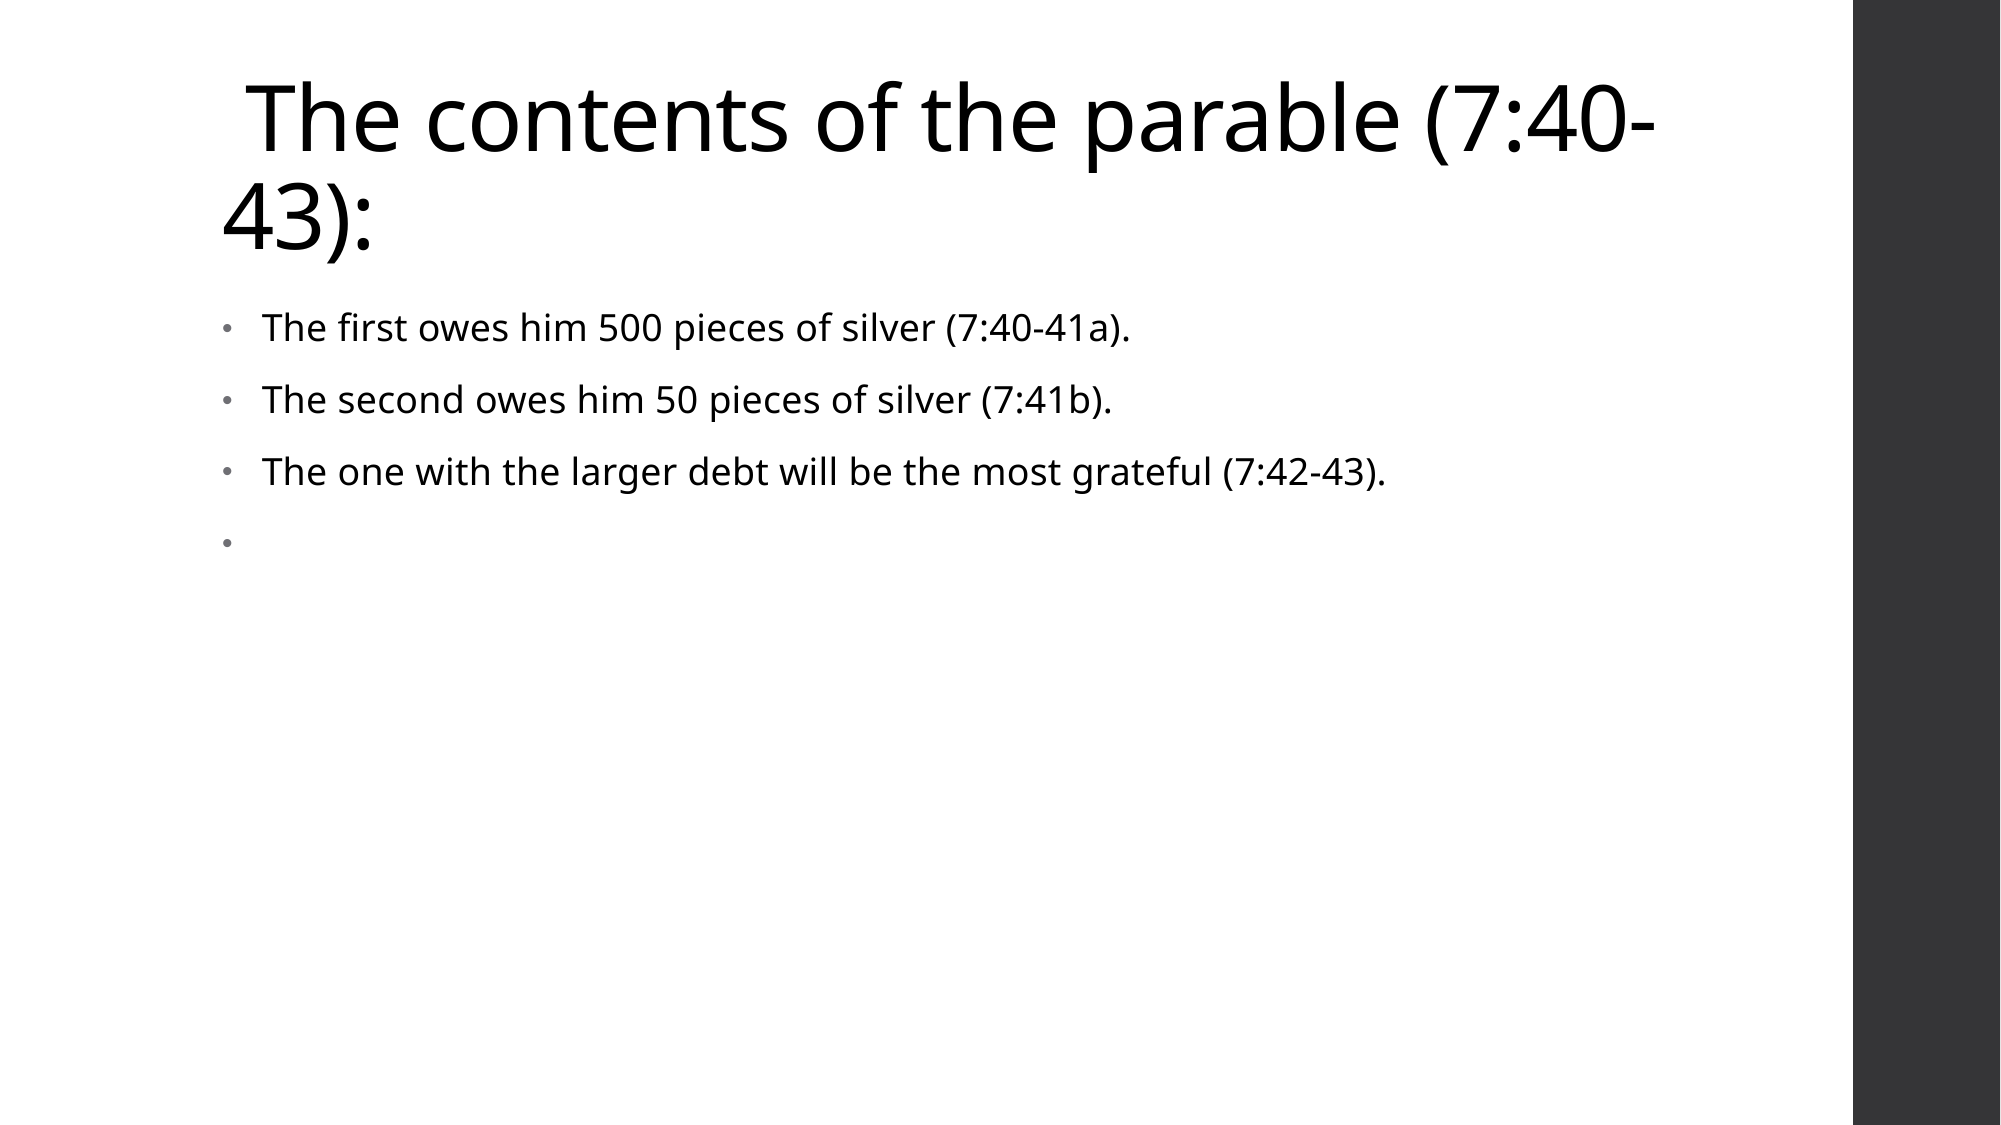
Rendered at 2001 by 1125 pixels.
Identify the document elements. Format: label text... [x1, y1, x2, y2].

title The contents of the parable (7:40-43): [206, 60, 1797, 278]
list The first owes him 500 pieces of silver (7:40-41a). The second owes him 50 pieces of silver (7:41b). The one with the larger debt will be the most grateful (7:42-43). [206, 299, 1617, 1014]
